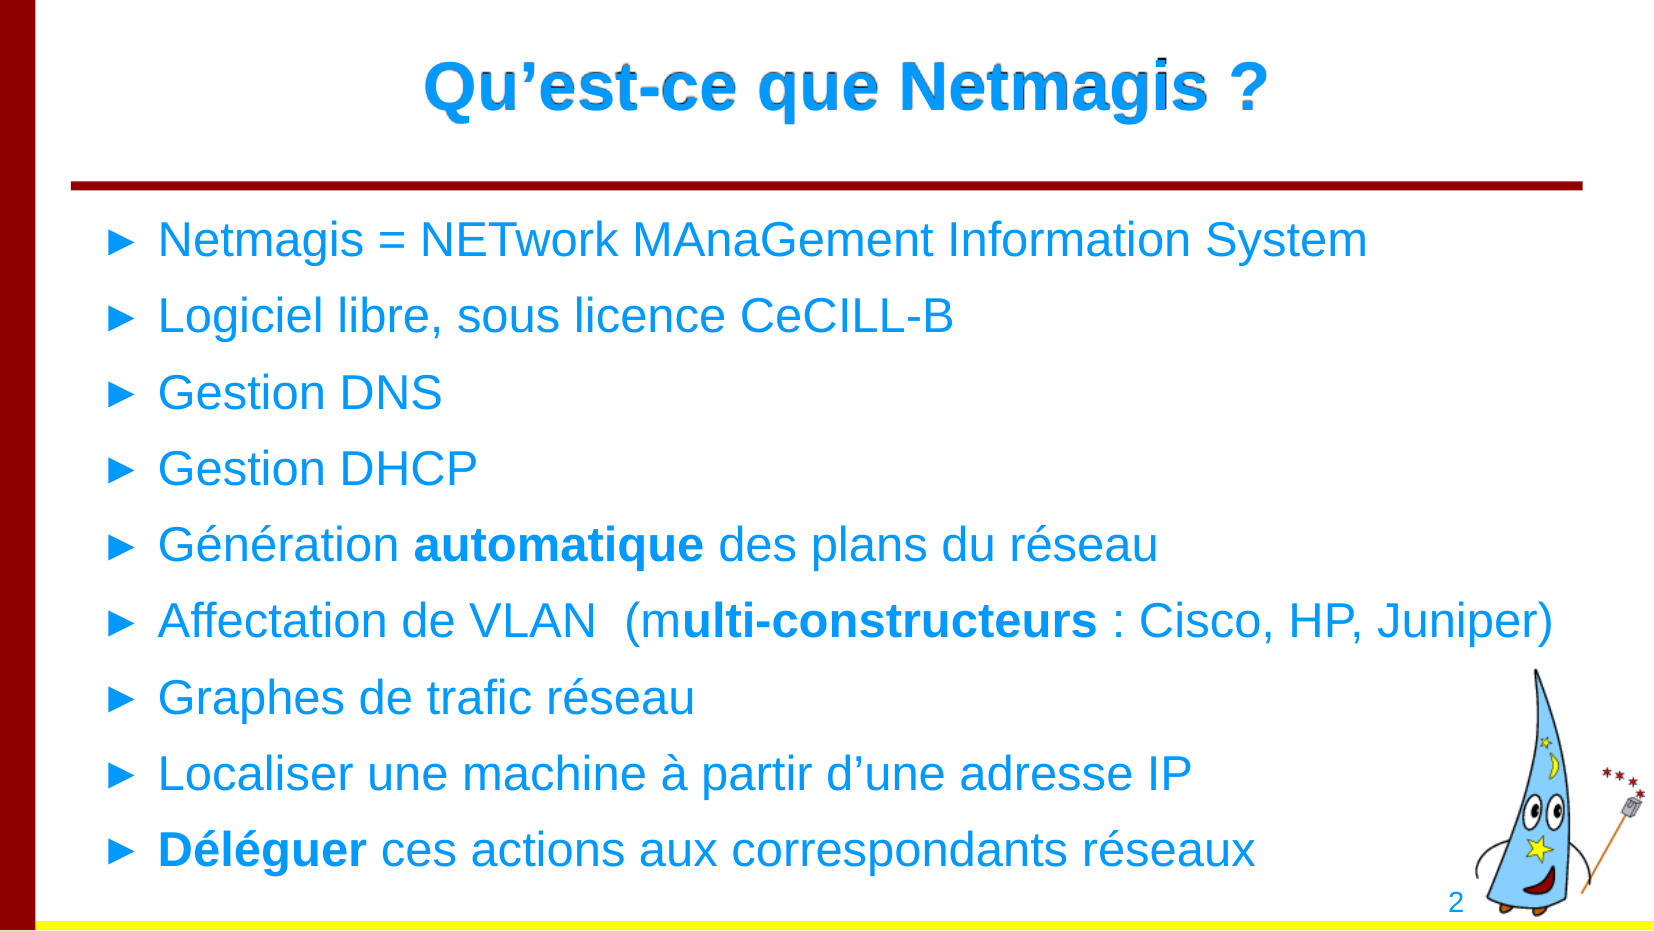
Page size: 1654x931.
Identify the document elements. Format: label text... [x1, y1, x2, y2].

picture [1601, 668, 1645, 917]
title Qu’est-ce que Netmagis ? [94, 0, 1601, 931]
list Netmagis = NETwork MAnaGement Information System Logiciel libre, sous licence CeCILL-B Gestion DNS Gestion DHCP Génération automatique des plans du réseau Affectation de VLAN (multi-constructeurs : Cisco, HP, Juniper) Graphes de trafic réseau Localiser une machine à partir d’une adresse IP Déléguer ces actions aux correspondants réseaux [82, 212, 1571, 886]
